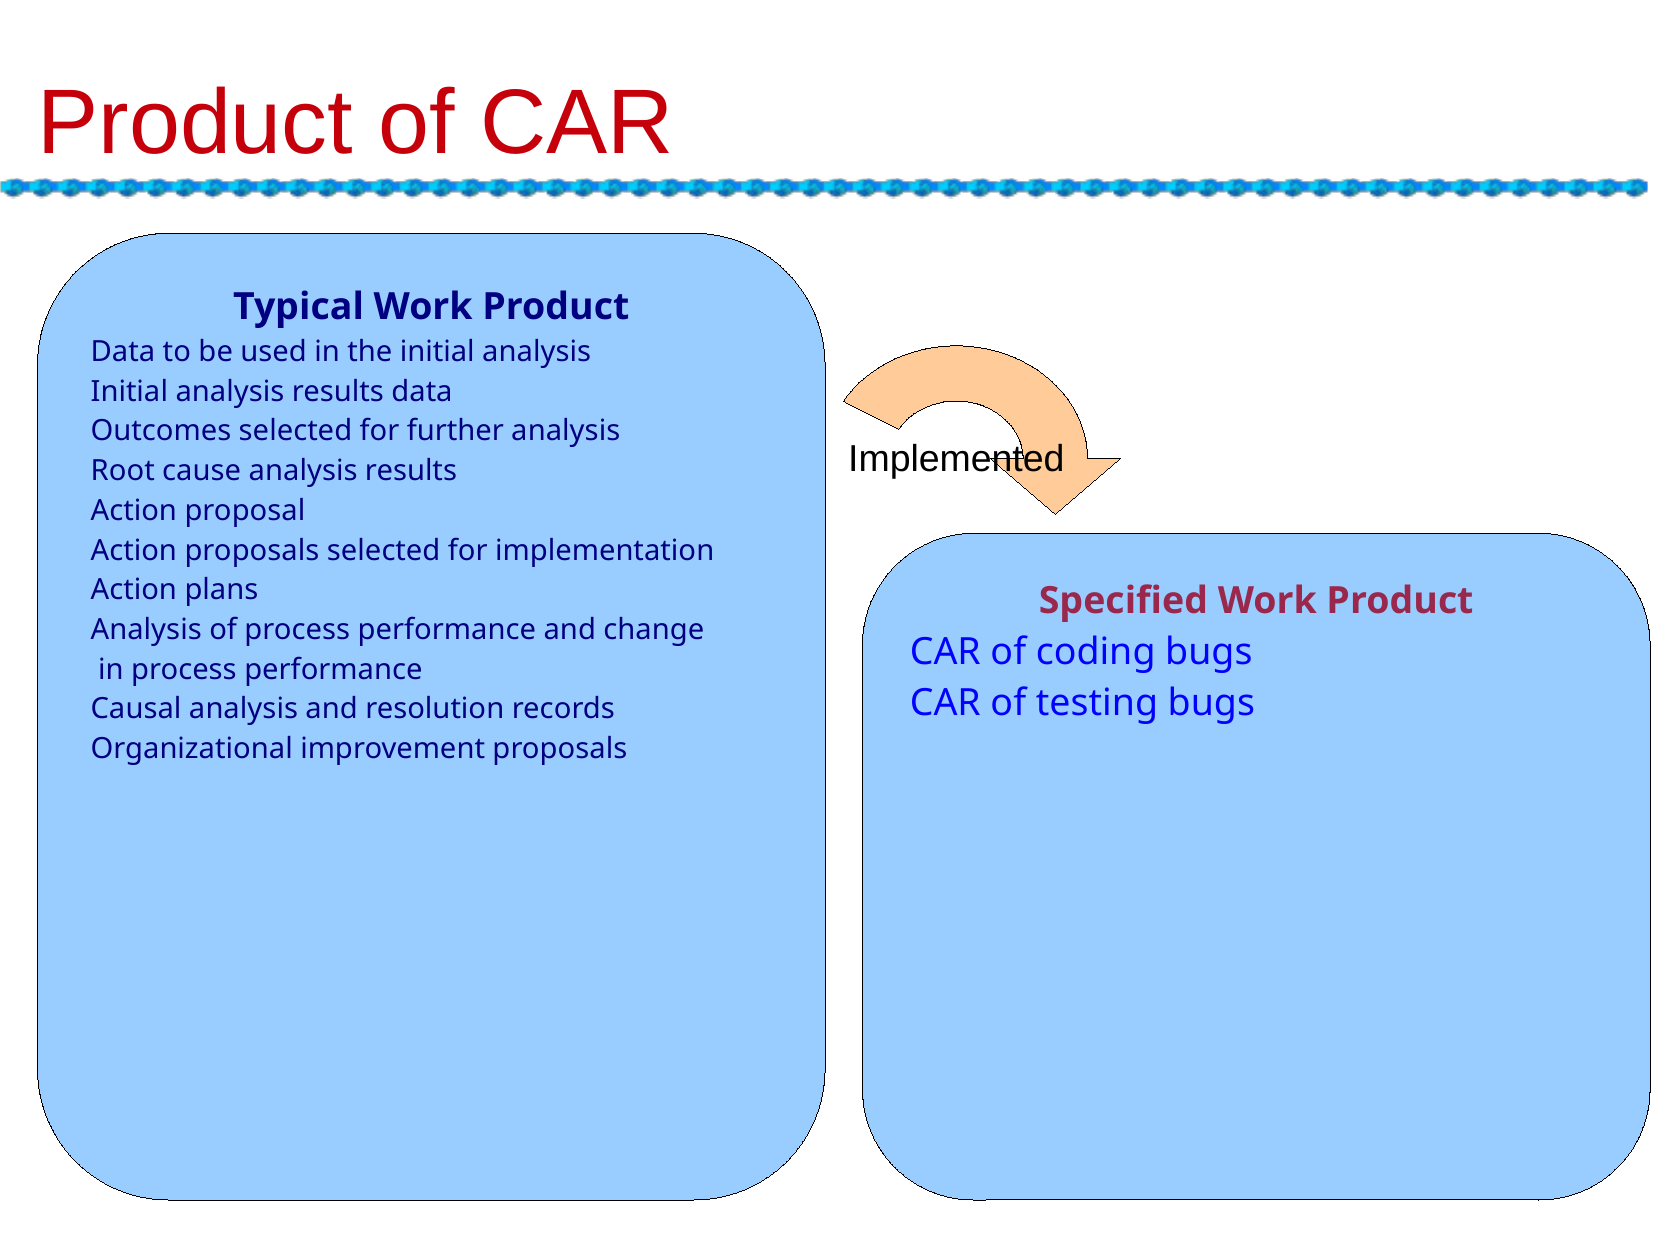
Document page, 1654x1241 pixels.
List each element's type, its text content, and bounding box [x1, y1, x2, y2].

picture [0, 178, 37, 199]
text_box Implemented [843, 345, 1121, 515]
text_box Specified Work Product CAR of coding bugs CAR of testing bugs [862, 533, 1651, 1201]
title Product of CAR [37, 37, 1651, 208]
text_box Typical Work Product Data to be used in the initial analysis Initial analysis results data Outcomes selected for further analysis Root cause analysis results Action proposal Action proposals selected for implementation Action plans Analysis of process performance and change in process performance Causal analysis and resolution records Organizational improvement proposals [37, 233, 826, 1201]
